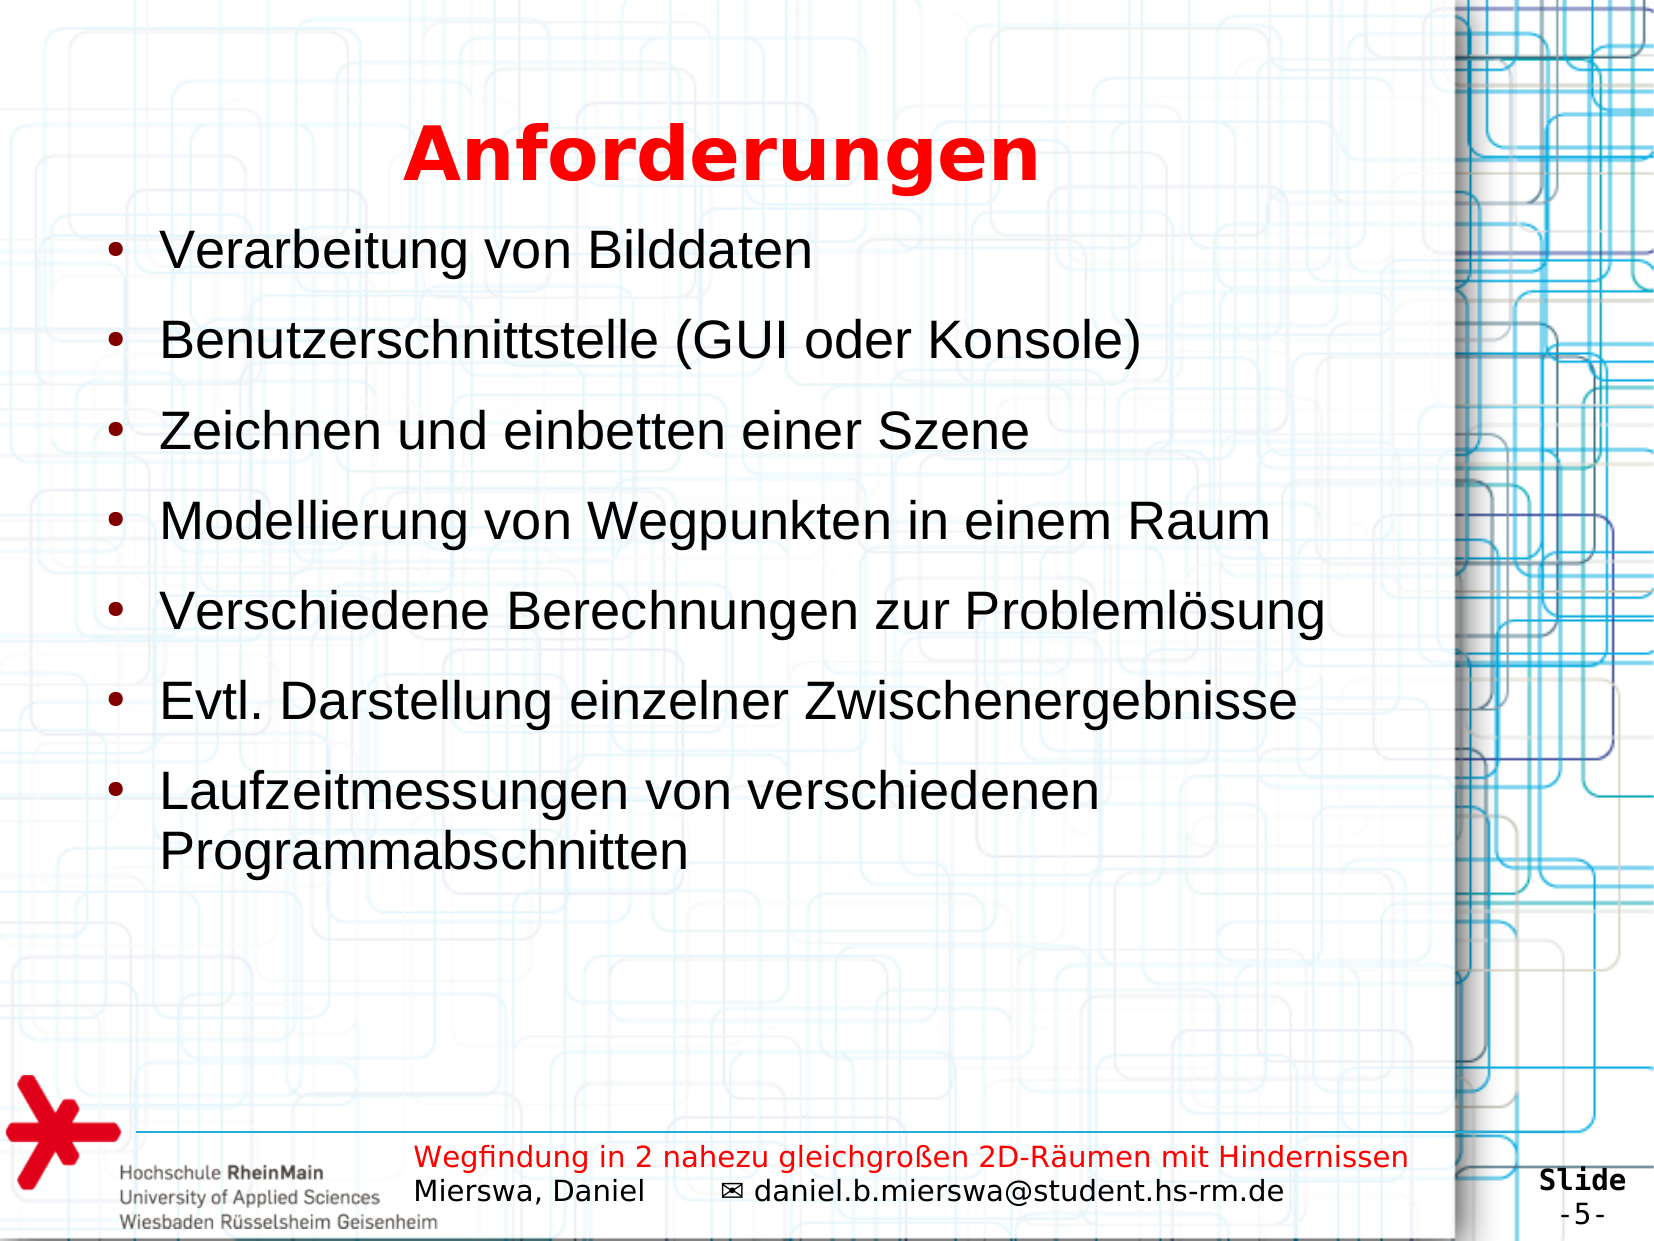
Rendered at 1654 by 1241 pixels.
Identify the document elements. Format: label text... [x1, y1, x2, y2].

list Verarbeitung von Bilddaten Benutzerschnittstelle (GUI oder Konsole) Zeichnen und einbetten einer Szene Modellierung von Wegpunkten in einem Raum Verschiedene Berechnungen zur Problemlösung Evtl. Darstellung einzelner Zwischenergebnisse Laufzeitmessungen von verschiedenen Programmabschnitten [88, 219, 1424, 1034]
picture [0, 0, 1654, 1241]
title Anforderungen [29, 70, 1418, 239]
